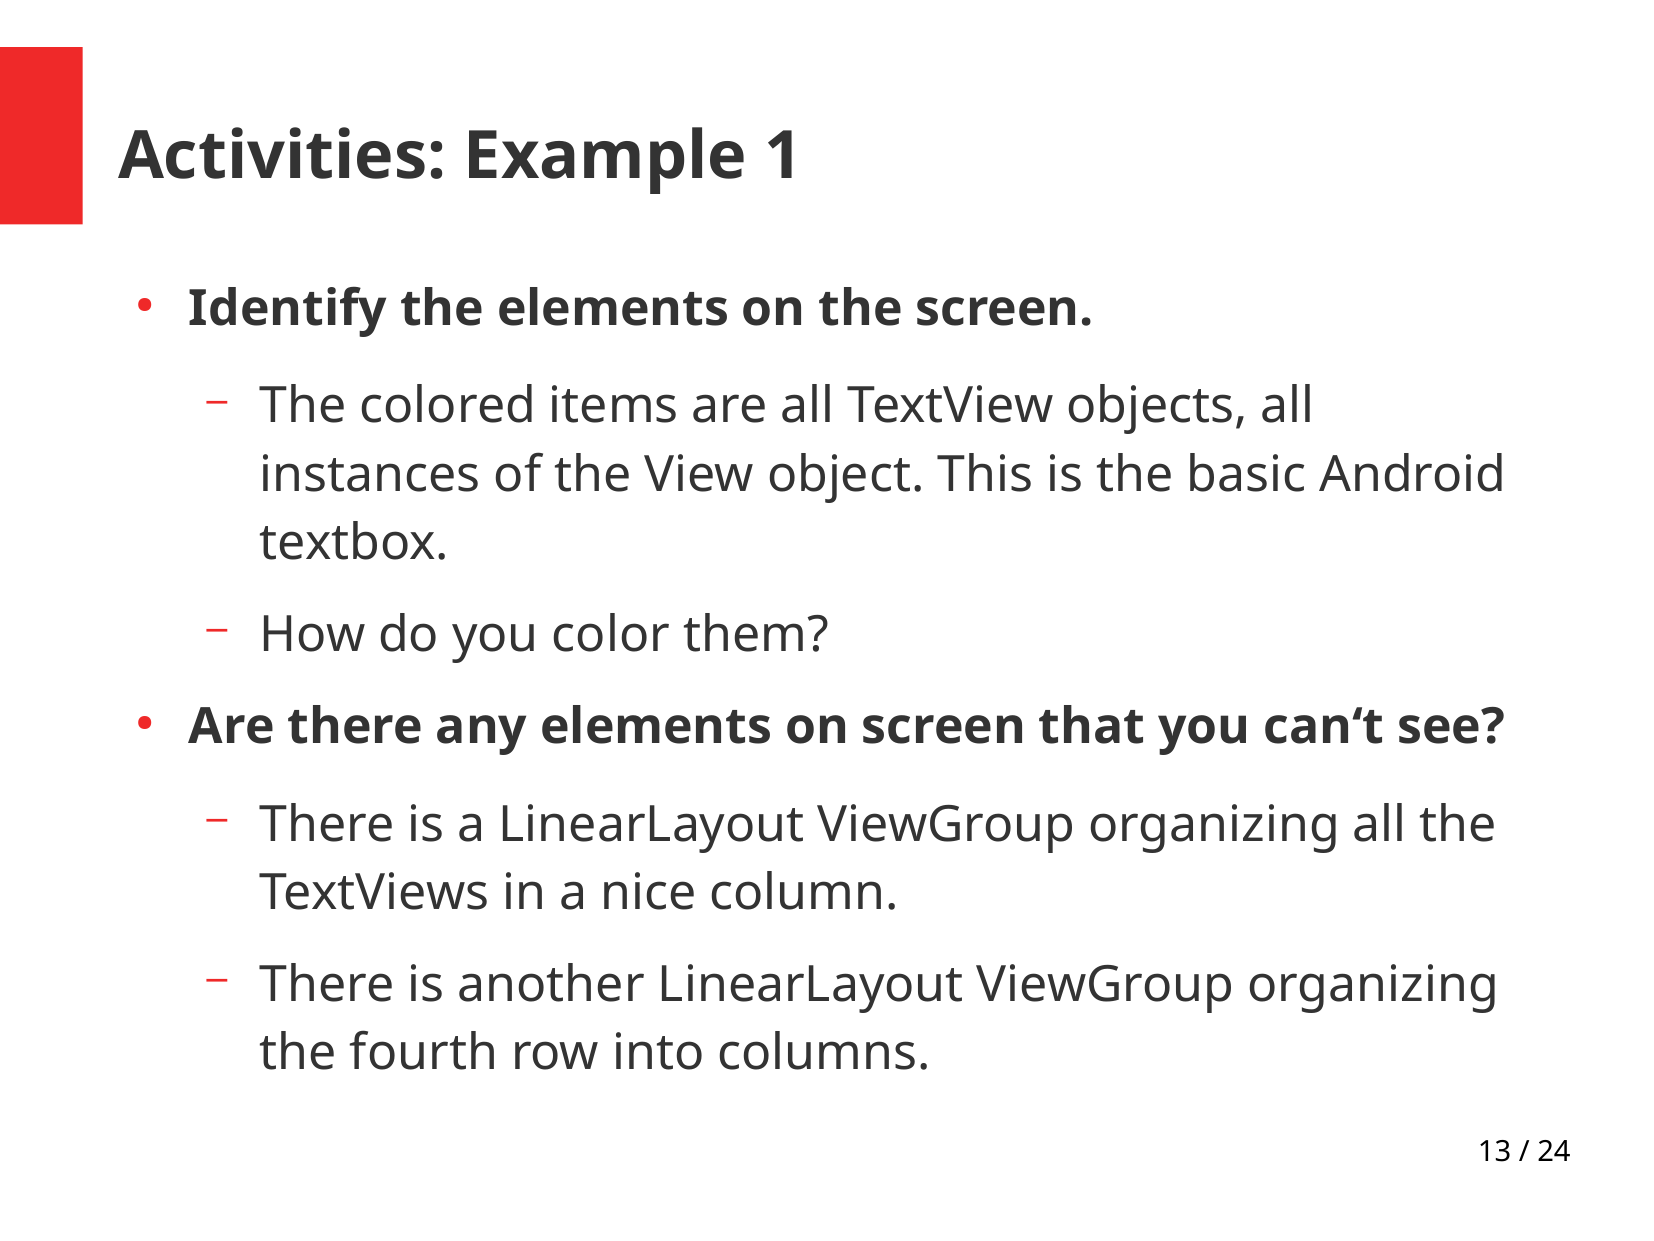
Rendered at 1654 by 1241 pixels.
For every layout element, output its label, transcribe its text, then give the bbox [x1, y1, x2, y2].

title Activities: Example 1 [118, 49, 1571, 257]
list Identify the elements on the screen. The colored items are all TextView objects, all instances of the View object. This is the basic Android textbox. How do you color them? Are there any elements on screen that you can‘t see? There is a LinearLayout ViewGroup organizing all the TextViews in a nice column. There is another LinearLayout ViewGroup organizing the fourth row into columns. [118, 271, 1536, 991]
